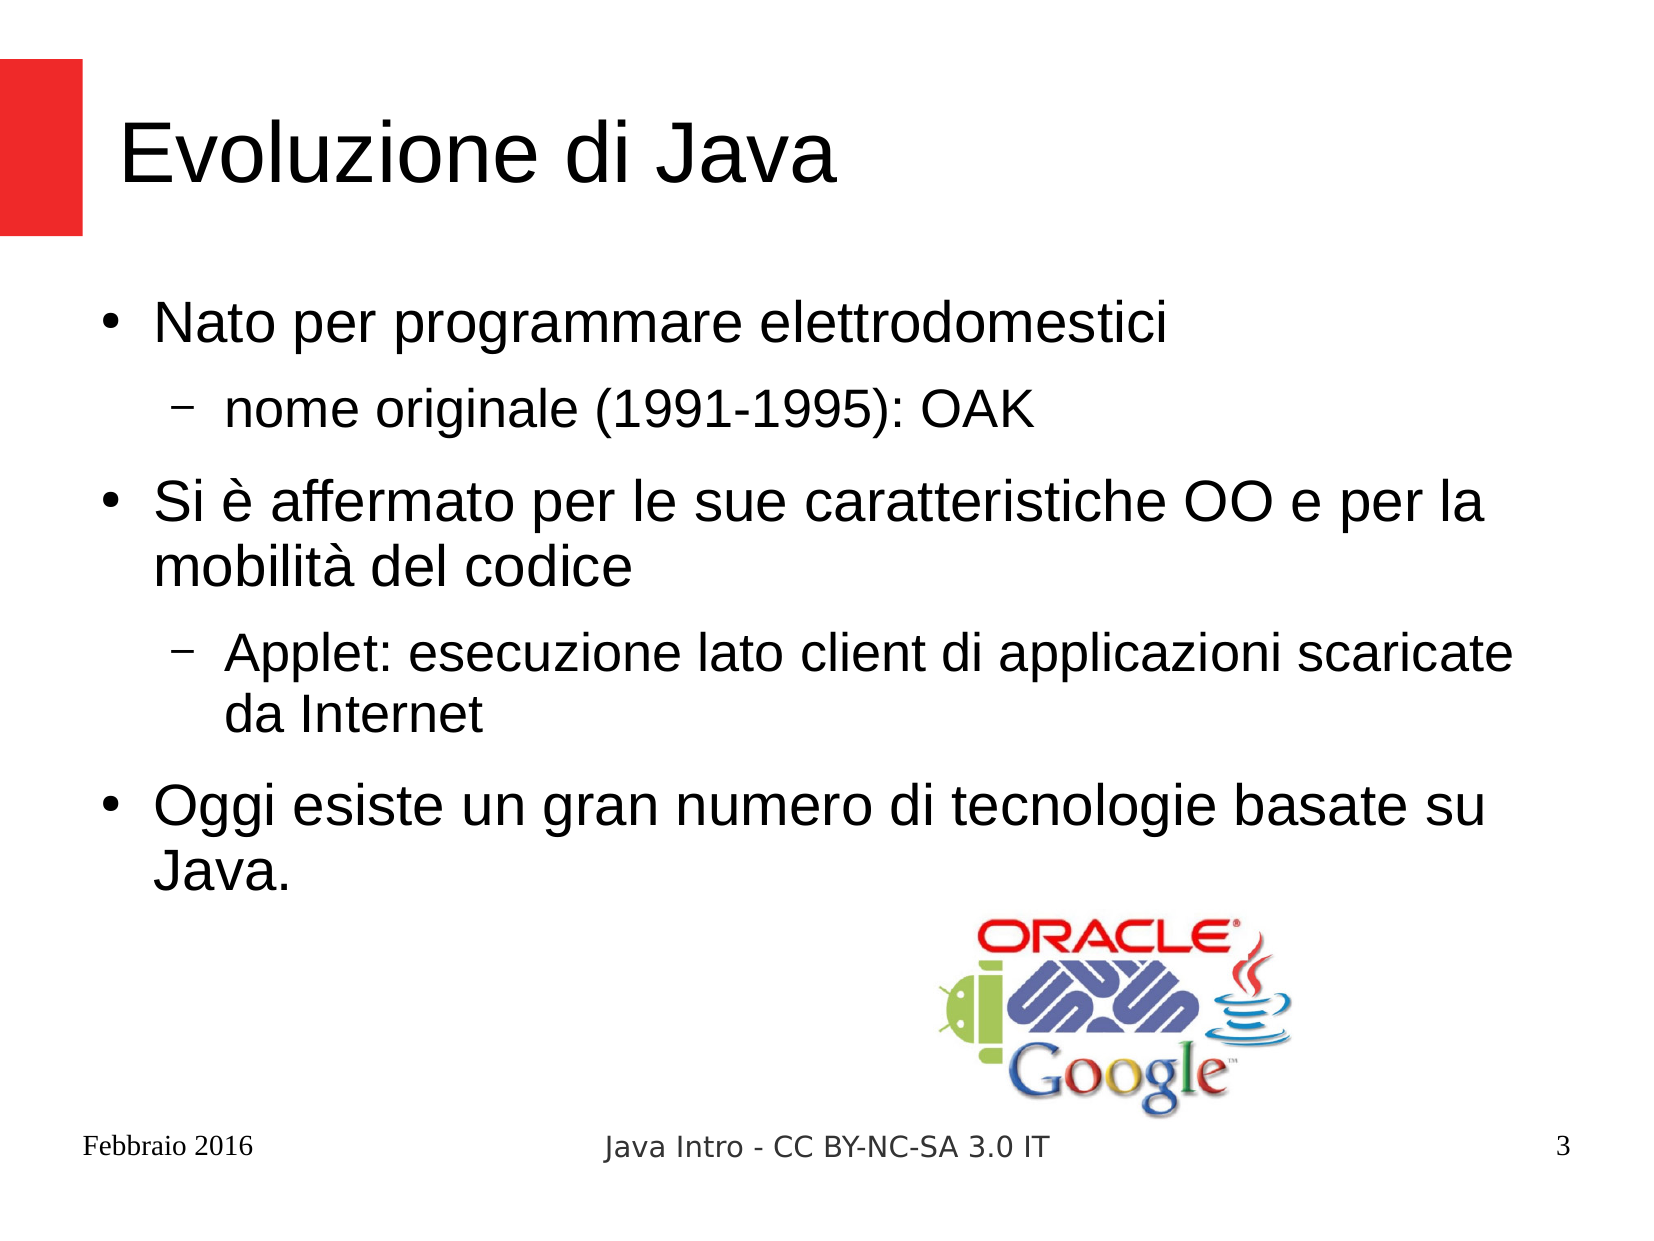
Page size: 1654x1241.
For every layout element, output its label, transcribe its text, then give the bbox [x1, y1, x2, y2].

title Evoluzione di Java [118, 49, 1607, 257]
list Nato per programmare elettrodomestici nome originale (1991-1995): OAK Si è affermato per le sue caratteristiche OO e per la mobilità del codice Applet: esecuzione lato client di applicazioni scaricate da Internet Oggi esiste un gran numero di tecnologie basate su Java. [82, 290, 1571, 1010]
picture [933, 909, 1300, 1122]
